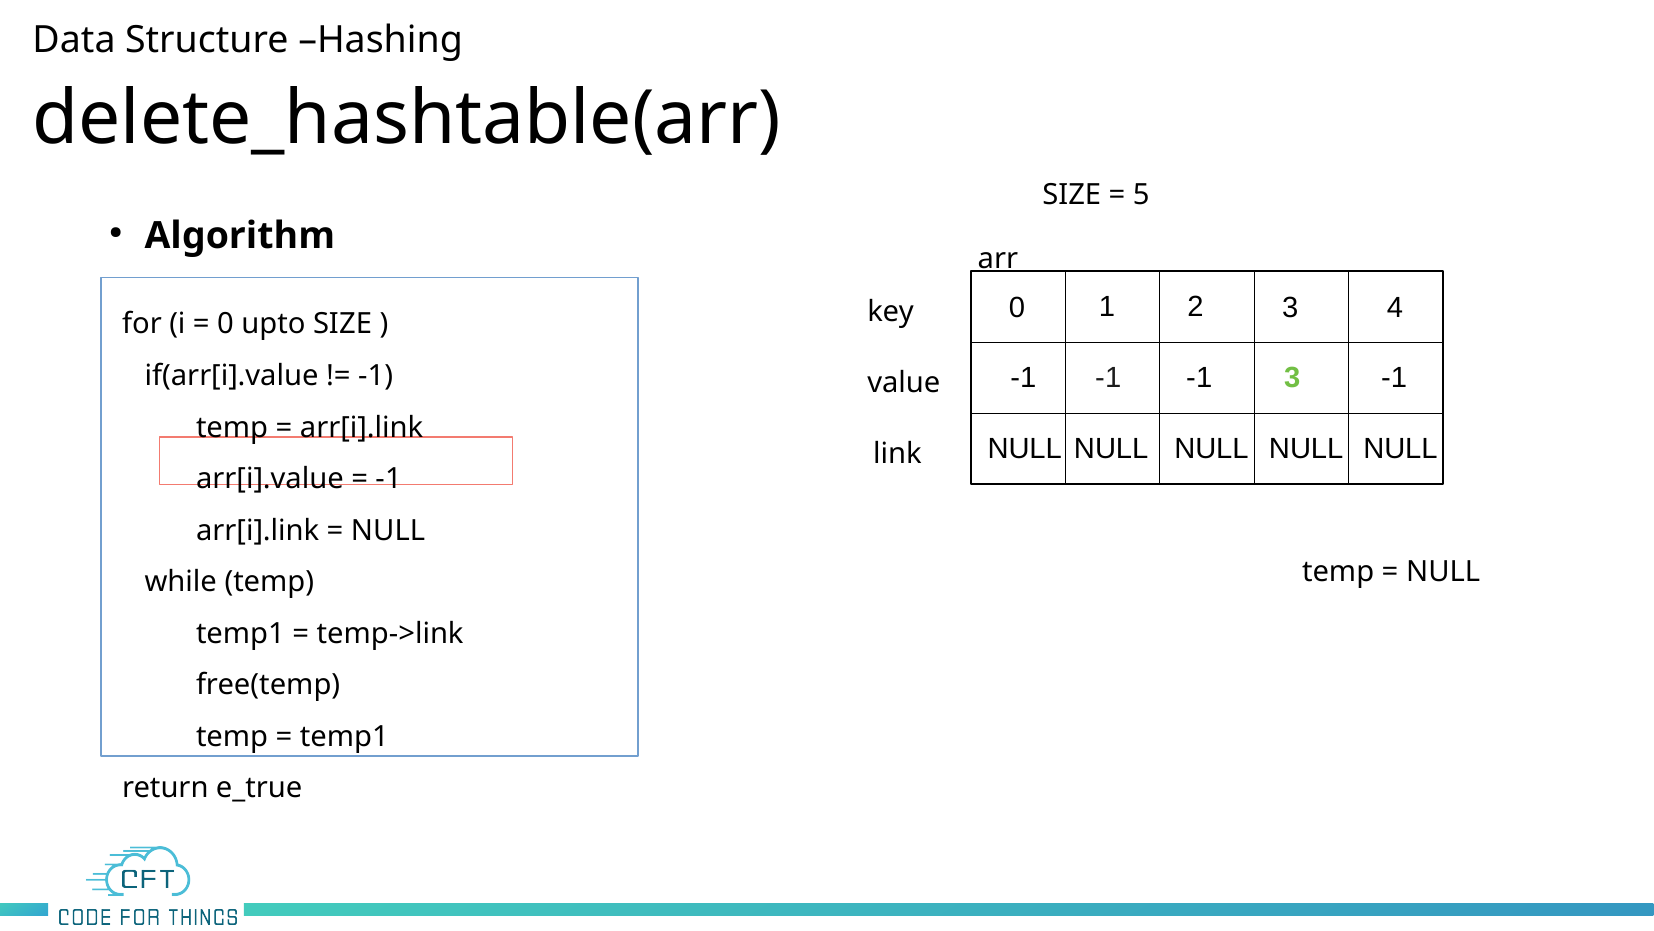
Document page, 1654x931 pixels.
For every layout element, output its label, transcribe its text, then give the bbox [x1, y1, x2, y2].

text_box NULL [1254, 424, 1348, 473]
text_box [1349, 271, 1444, 342]
text_box 3 [1267, 283, 1314, 331]
text_box [1160, 271, 1254, 342]
picture [59, 846, 237, 925]
text_box [1018, 343, 1065, 413]
text_box for (i = 0 upto SIZE ) if(arr[i].value != -1) temp = arr[i].link arr[i].value = -1 arr[i].link = NULL while (temp) temp1 = temp->link free(temp) temp = temp1 return e_true [107, 295, 851, 886]
text_box -1 [1366, 353, 1422, 402]
text_box [1160, 473, 1254, 484]
text_box SIZE = 5 [1027, 166, 1205, 216]
text_box [1066, 343, 1159, 413]
text_box [1349, 343, 1444, 413]
text_box NULL [1348, 424, 1453, 473]
text_box [1349, 414, 1444, 424]
text_box [100, 277, 638, 756]
text_box NULL [1164, 424, 1254, 473]
text_box -1 [995, 353, 1052, 402]
text_box [1066, 271, 1159, 342]
text_box NULL [972, 424, 1059, 473]
text_box [1018, 414, 1065, 424]
text_box key [852, 283, 1018, 353]
text_box 1 [1084, 282, 1131, 331]
text_box [970, 473, 1065, 484]
text_box [1255, 414, 1348, 424]
text_box [1066, 473, 1159, 484]
text_box link [858, 424, 1004, 474]
title Data Structure –Hashing delete_hashtable(arr) [32, 12, 1630, 166]
text_box arr [963, 230, 1141, 280]
text_box 4 [1372, 283, 1419, 331]
text_box [1255, 271, 1348, 342]
text_box value [852, 353, 1018, 437]
text_box 2 [1172, 282, 1219, 331]
text_box temp = NULL [1287, 543, 1548, 593]
text_box Algorithm [94, 200, 886, 269]
text_box -1 [1080, 353, 1136, 402]
text_box [1255, 343, 1348, 413]
text_box [970, 280, 1065, 342]
text_box [1255, 473, 1348, 484]
text_box 3 [1269, 353, 1325, 402]
text_box -1 [1171, 353, 1228, 402]
text_box [1160, 414, 1254, 424]
text_box [1349, 473, 1444, 484]
text_box 0 [994, 283, 1041, 332]
text_box NULL [1059, 424, 1164, 473]
text_box [1160, 343, 1254, 413]
text_box [1066, 414, 1159, 424]
